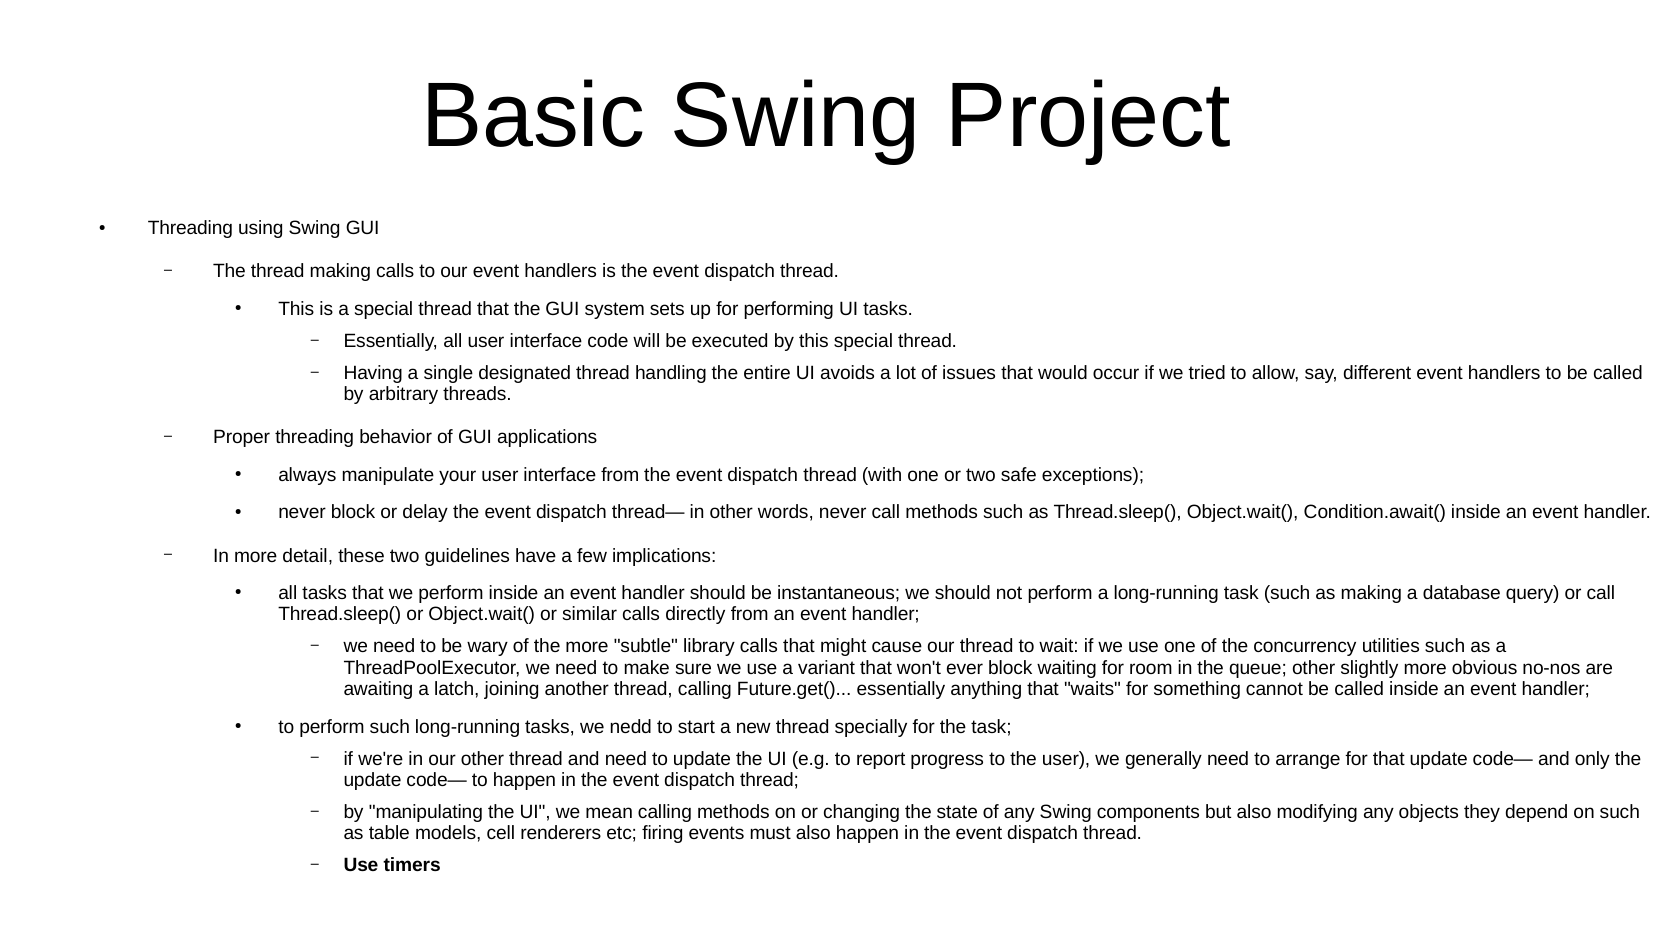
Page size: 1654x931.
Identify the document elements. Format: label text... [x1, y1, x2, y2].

list Threading using Swing GUI The thread making calls to our event handlers is the event dispatch thread. This is a special thread that the GUI system sets up for performing UI tasks. Essentially, all user interface code will be executed by this special thread. Having a single designated thread handling the entire UI avoids a lot of issues that would occur if we tried to allow, say, different event handlers to be called by arbitrary threads. Proper threading behavior of GUI applications always manipulate your user interface from the event dispatch thread (with one or two safe exceptions); never block or delay the event dispatch thread— in other words, never call methods such as Thread.sleep(), Object.wait(), Condition.await() inside an event handler. In more detail, these two guidelines have a few implications: all tasks that we perform inside an event handler should be instantaneous; we should not perform a long-running task (such as making a database query) or call Thread.sleep() or Object.wait() or similar calls directly from an event handler; we need to be wary of the more "subtle" library calls that might cause our thread to wait: if we use one of the concurrency utilities such as a ThreadPoolExecutor, we need to make sure we use a variant that won't ever block waiting for room in the queue; other slightly more obvious no-nos are awaiting a latch, joining another thread, calling Future.get()... essentially anything that "waits" for something cannot be called inside an event handler; to perform such long-running tasks, we nedd to start a new thread specially for the task; if we're in our other thread and need to update the UI (e.g. to report progress to the user), we generally need to arrange for that update code— and only the update code— to happen in the event dispatch thread; by "manipulating the UI", we mean calling methods on or changing the state of any Swing components but also modifying any objects they depend on such as table models, cell renderers etc; firing events must also happen in the event dispatch thread. Use timers [82, 217, 1651, 916]
title Basic Swing Project [82, 37, 1571, 193]
